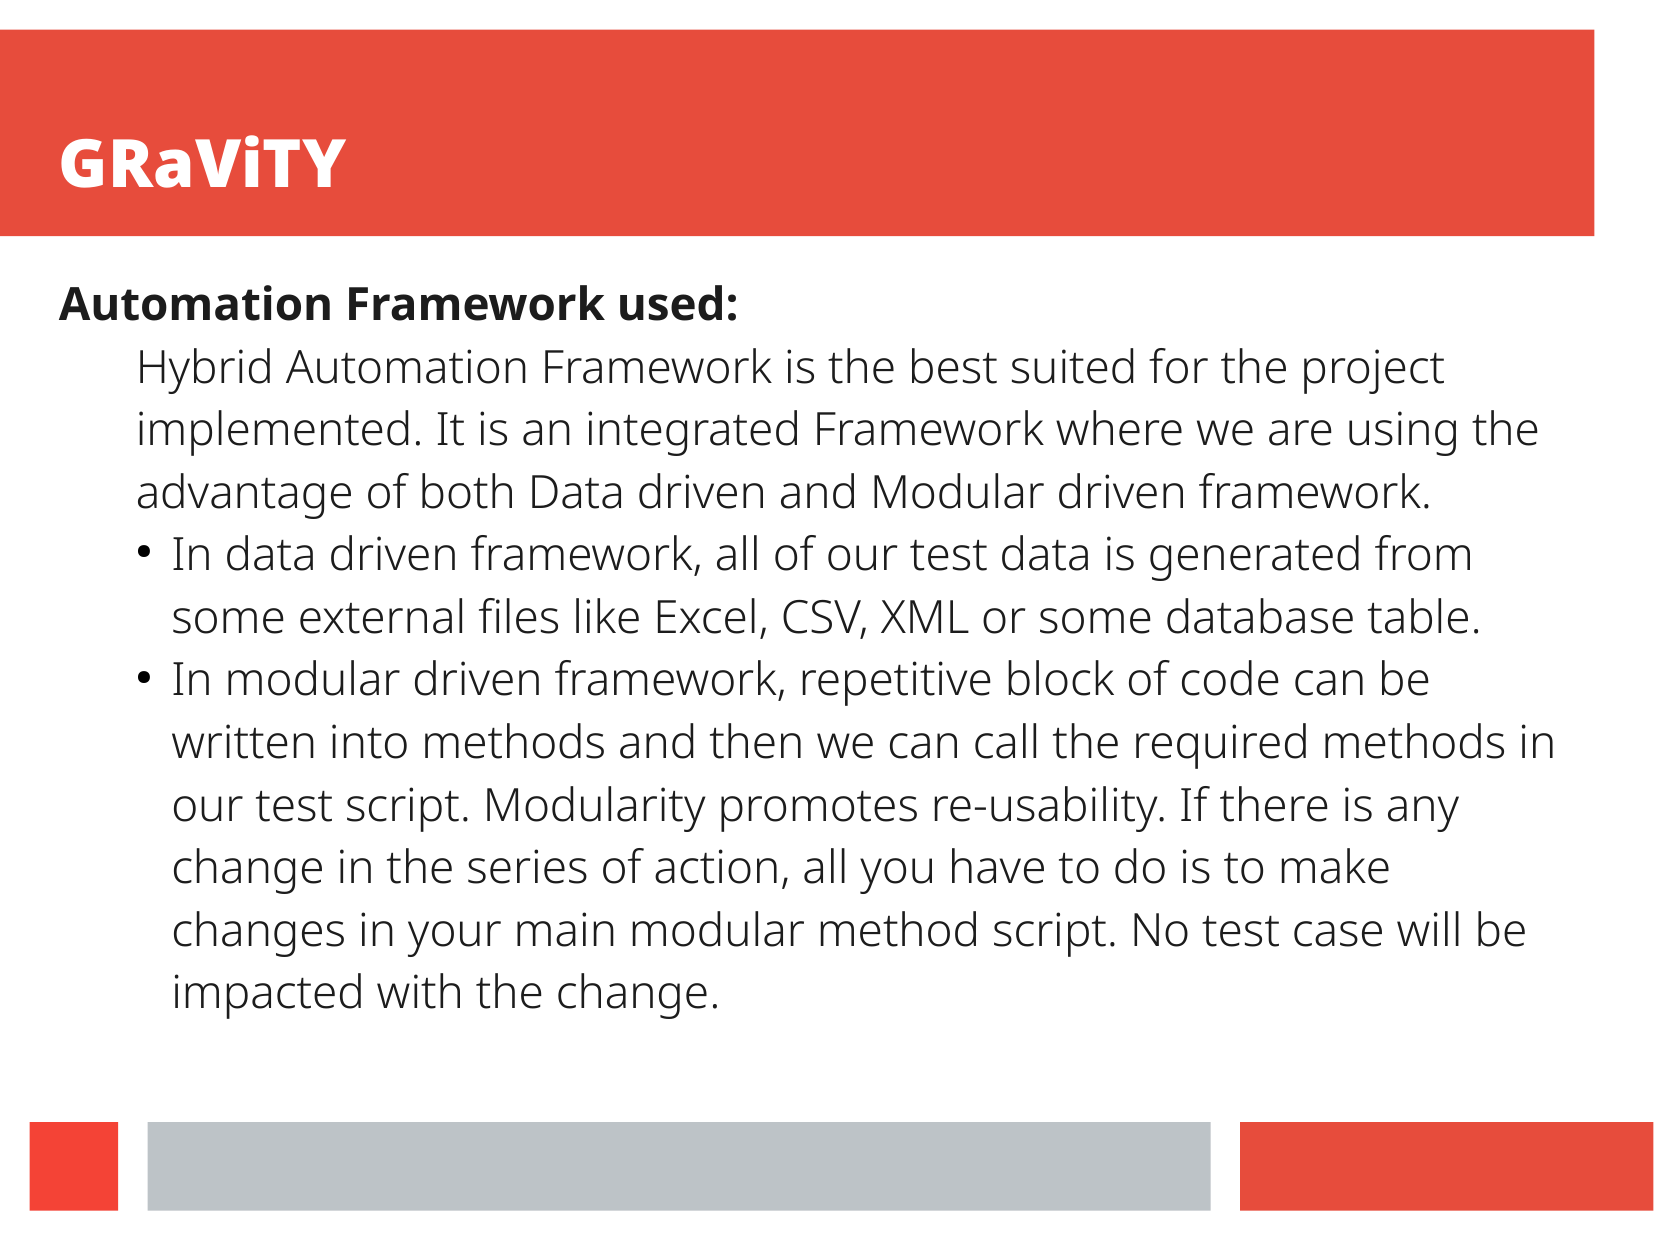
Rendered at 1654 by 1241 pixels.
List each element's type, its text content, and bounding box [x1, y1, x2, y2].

title GRaViTY [59, 59, 1595, 207]
subtitle Automation Framework used: Hybrid Automation Framework is the best suited for the project implemented. It is an integrated Framework where we are using the advantage of both Data driven and Modular driven framework. In data driven framework, all of our test data is generated from some external files like Excel, CSV, XML or some database table. In modular driven framework, repetitive block of code can be written into methods and then we can call the required methods in our test script. Modularity promotes re-usability. If there is any change in the series of action, all you have to do is to make changes in your main modular method script. No test case will be impacted with the change. [59, 271, 1565, 1093]
